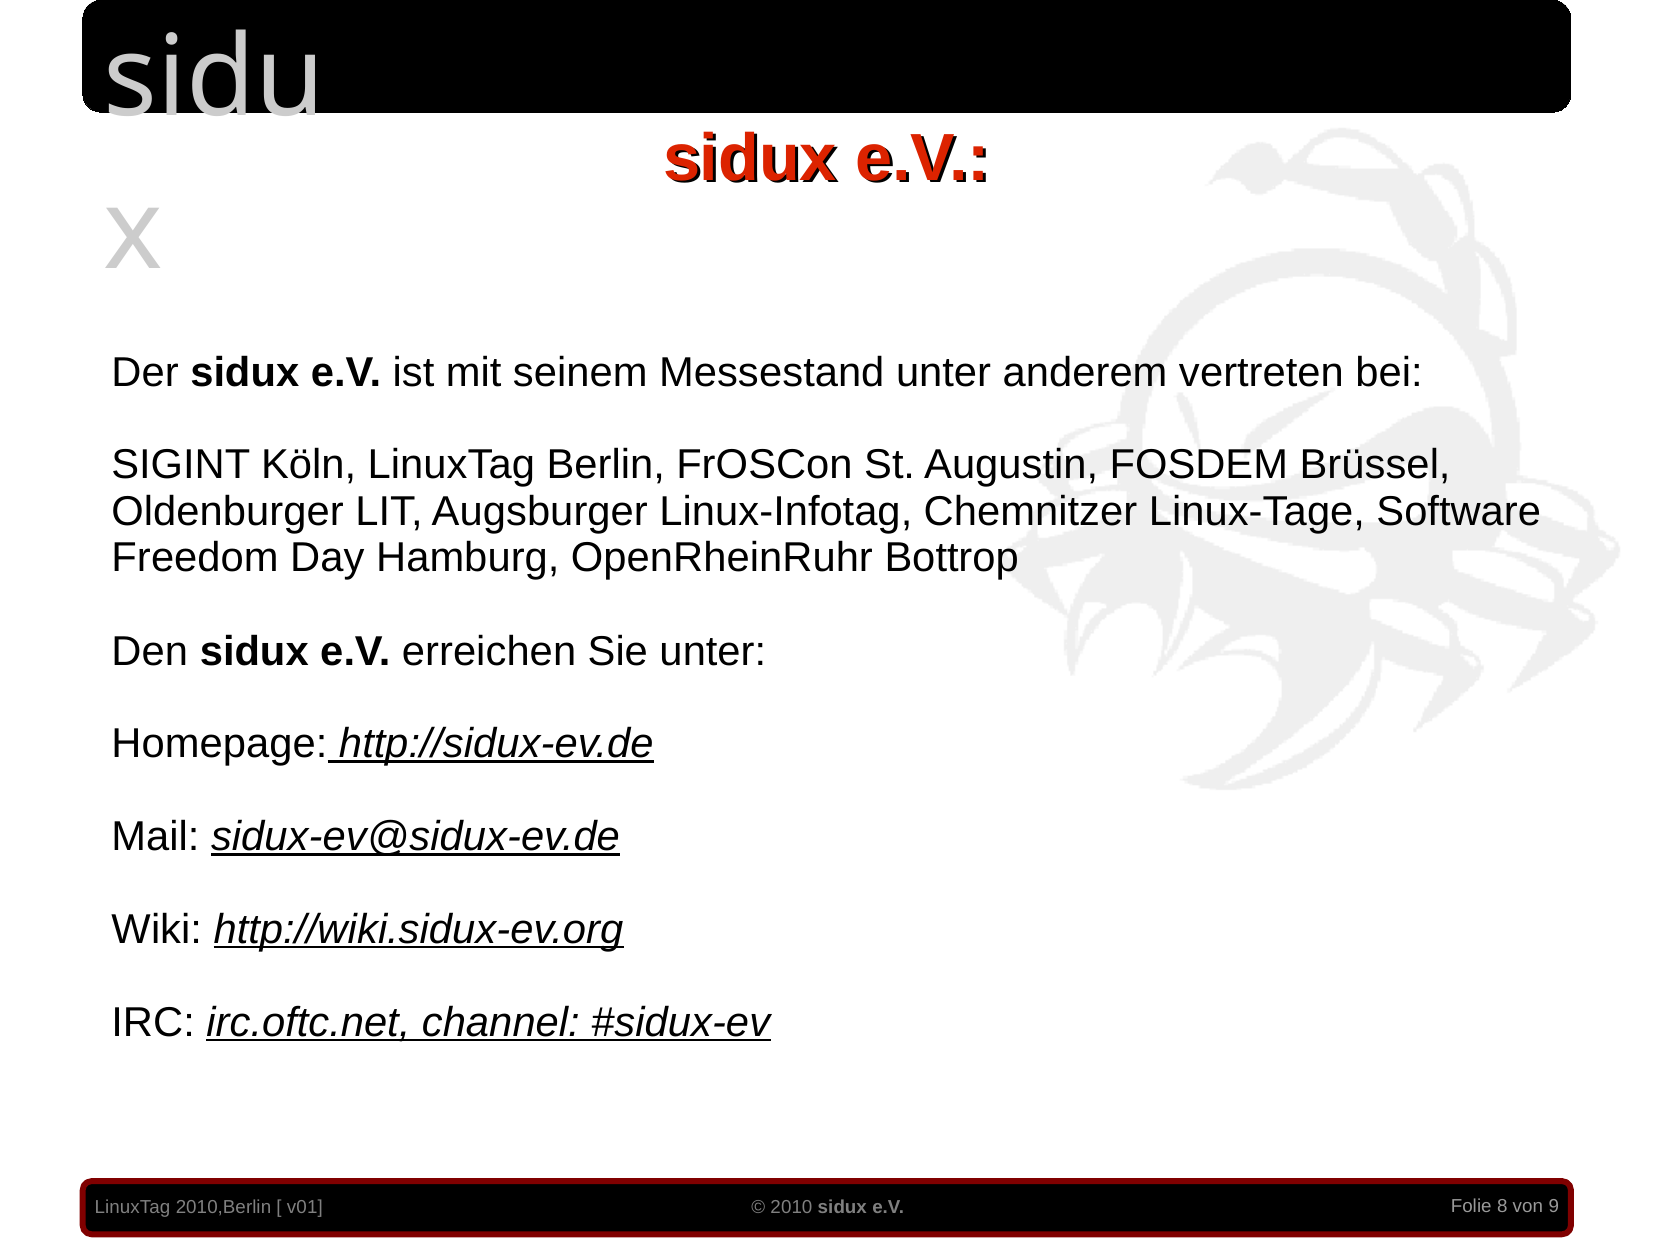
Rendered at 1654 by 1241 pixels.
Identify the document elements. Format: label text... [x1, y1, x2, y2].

picture [997, 122, 1625, 798]
text_box sidux e.V.: [82, 112, 1571, 213]
text_box Der sidux e.V. ist mit seinem Messestand unter anderem vertreten bei: SIGINT Köln, LinuxTag Berlin, FrOSCon St. Augustin, FOSDEM Brüssel, Oldenburger LIT, Augsburger Linux-Infotag, Chemnitzer Linux-Tage, Software Freedom Day Hamburg, OpenRheinRuhr Bottrop Den sidux e.V. erreichen Sie unter: Homepage: http://sidux-ev.de Mail: sidux-ev@sidux-ev.de Wiki: http://wiki.sidux-ev.org IRC: irc.oftc.net, channel: #sidux-ev [82, 224, 1571, 1170]
